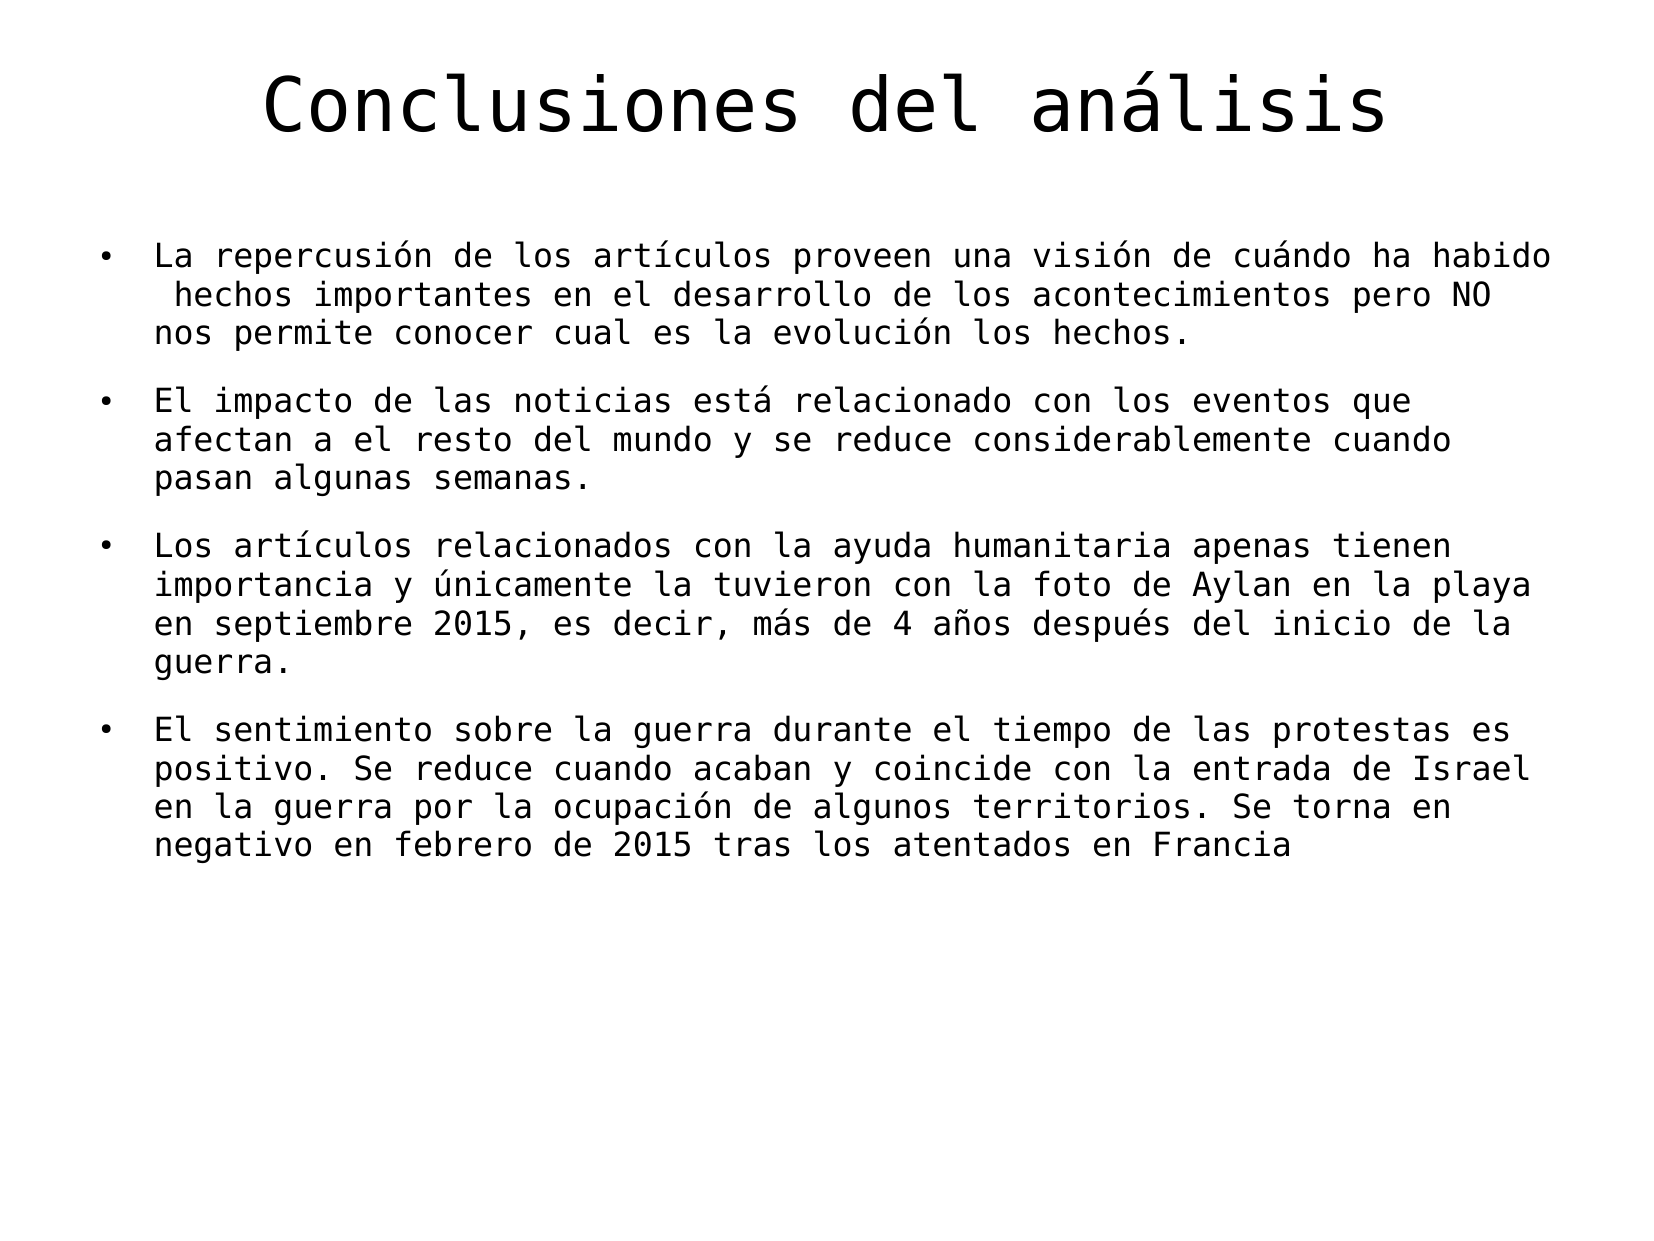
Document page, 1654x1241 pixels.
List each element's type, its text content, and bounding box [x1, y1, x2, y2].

title Conclusiones del análisis [82, 2, 1571, 210]
list La repercusión de los artículos proveen una visión de cuándo ha habido hechos importantes en el desarrollo de los acontecimientos pero NO nos permite conocer cual es la evolución los hechos. El impacto de las noticias está relacionado con los eventos que afectan a el resto del mundo y se reduce considerablemente cuando pasan algunas semanas. Los artículos relacionados con la ayuda humanitaria apenas tienen importancia y únicamente la tuvieron con la foto de Aylan en la playa en septiembre 2015, es decir, más de 4 años después del inicio de la guerra. El sentimiento sobre la guerra durante el tiempo de las protestas es positivo. Se reduce cuando acaban y coincide con la entrada de Israel en la guerra por la ocupación de algunos territorios. Se torna en negativo en febrero de 2015 tras los atentados en Francia [82, 237, 1571, 1016]
